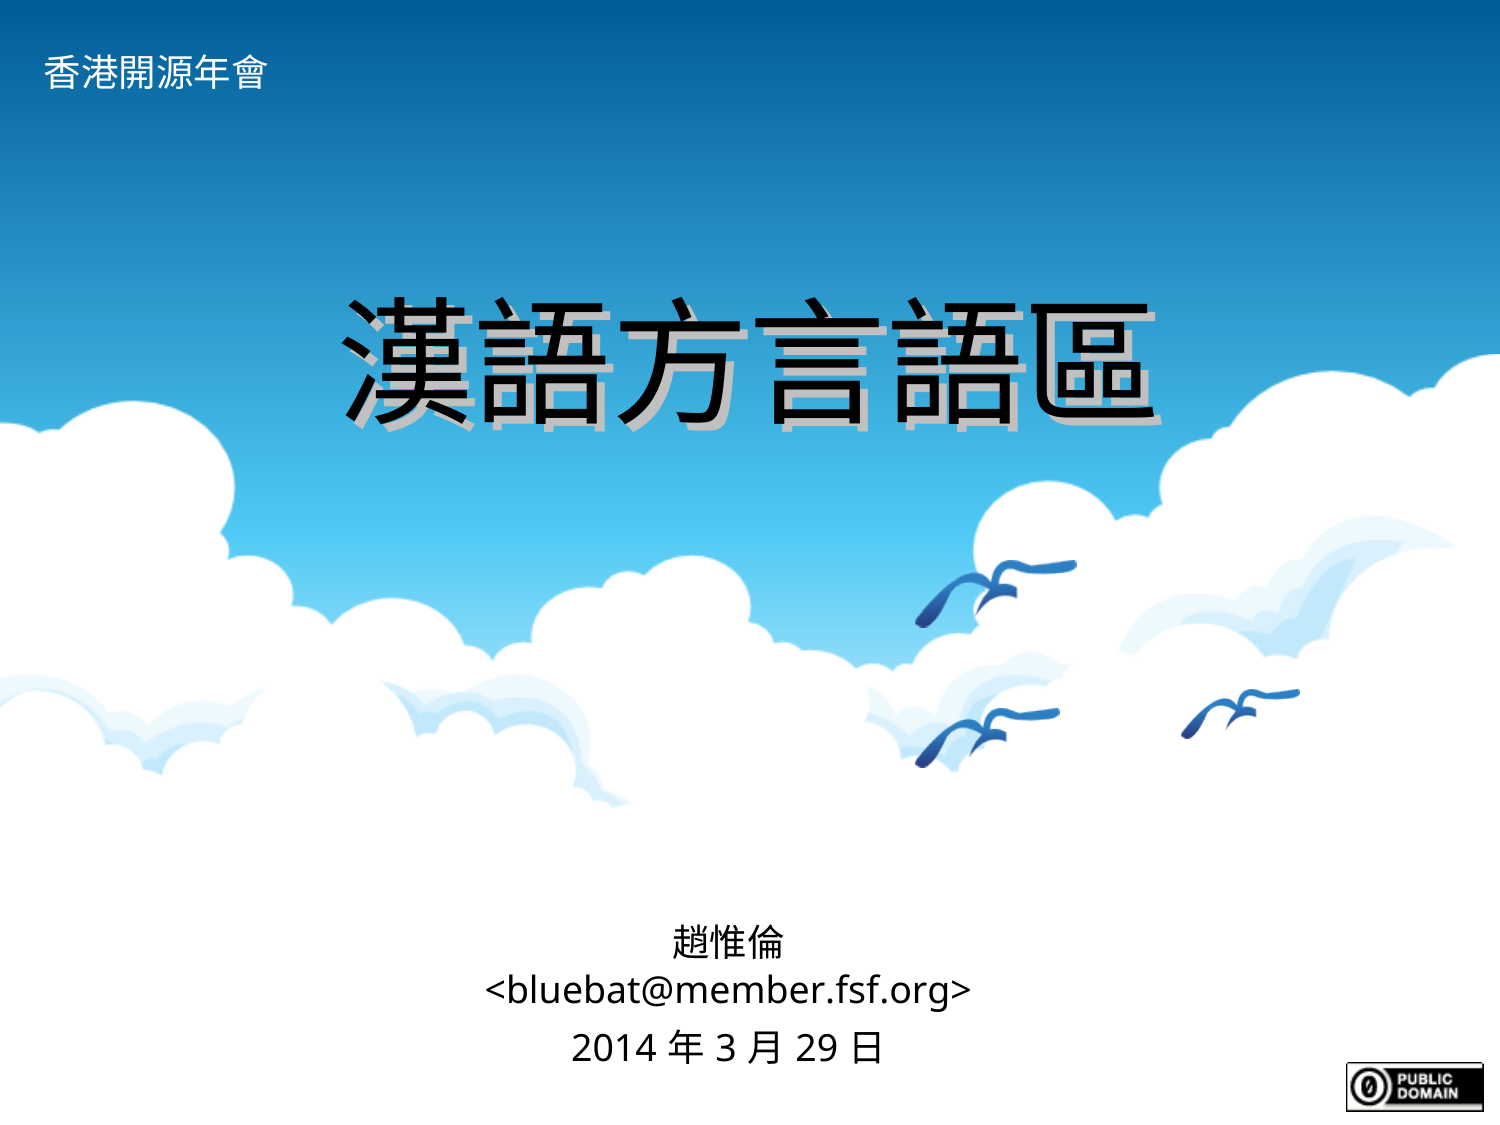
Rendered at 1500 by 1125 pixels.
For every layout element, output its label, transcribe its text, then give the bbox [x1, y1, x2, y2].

title 漢語方言語區 [321, 267, 1241, 426]
text_box 香港開源年會 [29, 35, 1192, 105]
picture [0, 354, 1500, 1125]
text_box 趙惟倫 <bluebat@member.fsf.org> 2014年3月29日 [392, 907, 1108, 1028]
